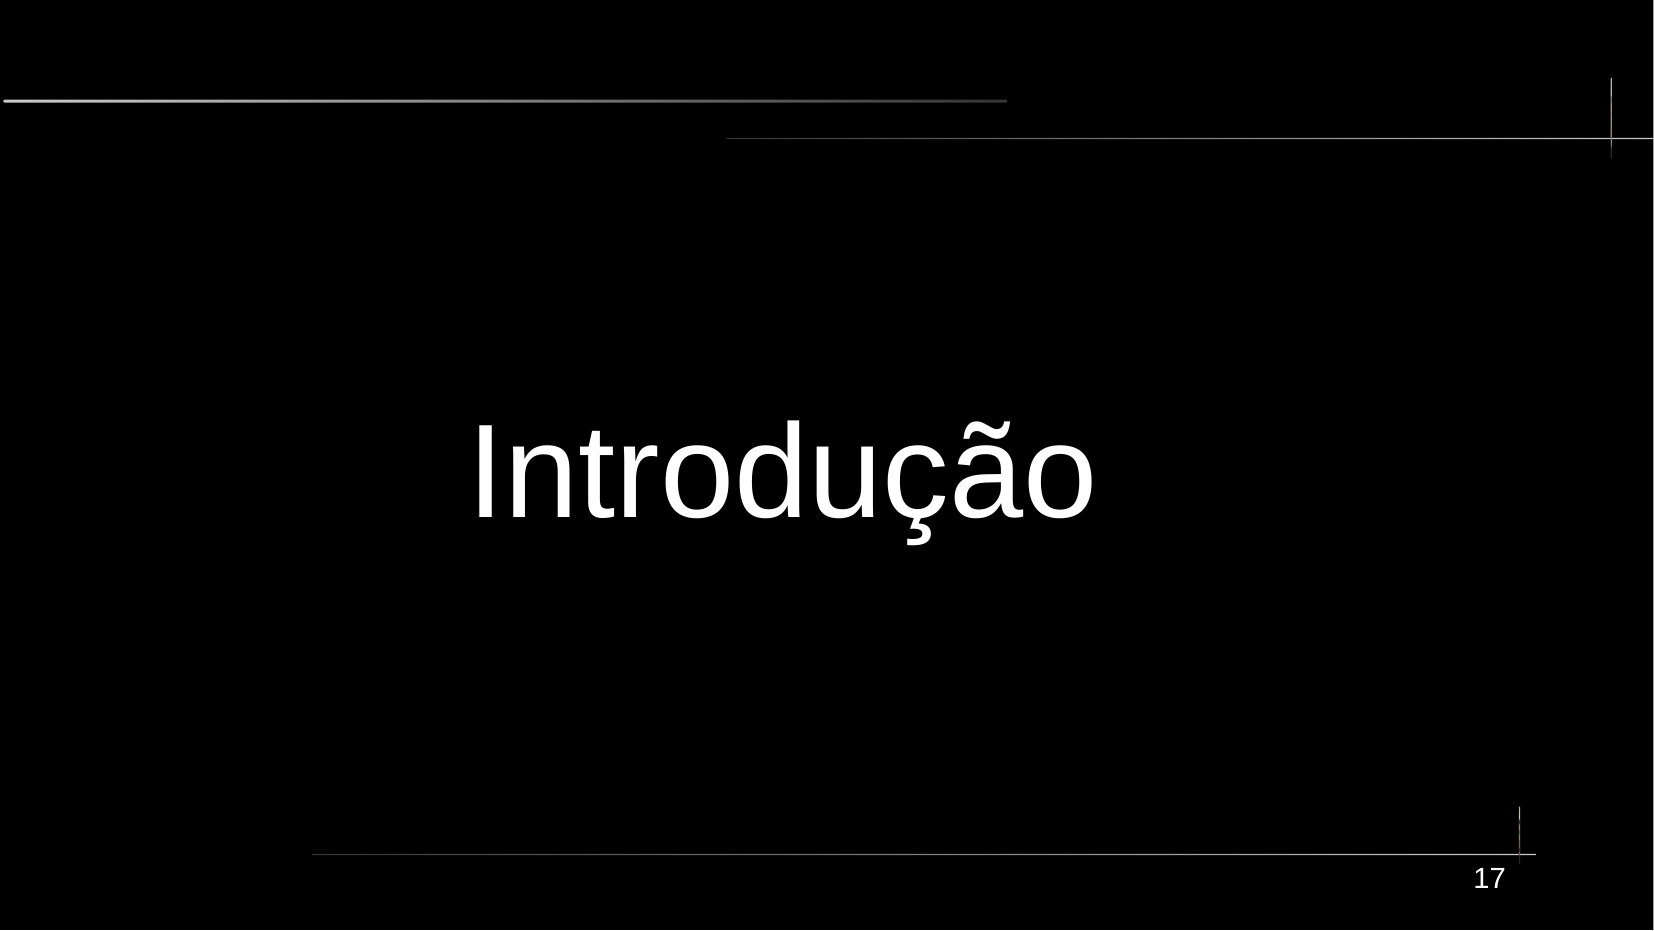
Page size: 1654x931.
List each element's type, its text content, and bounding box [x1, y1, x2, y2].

subtitle Introdução [0, 225, 1565, 718]
